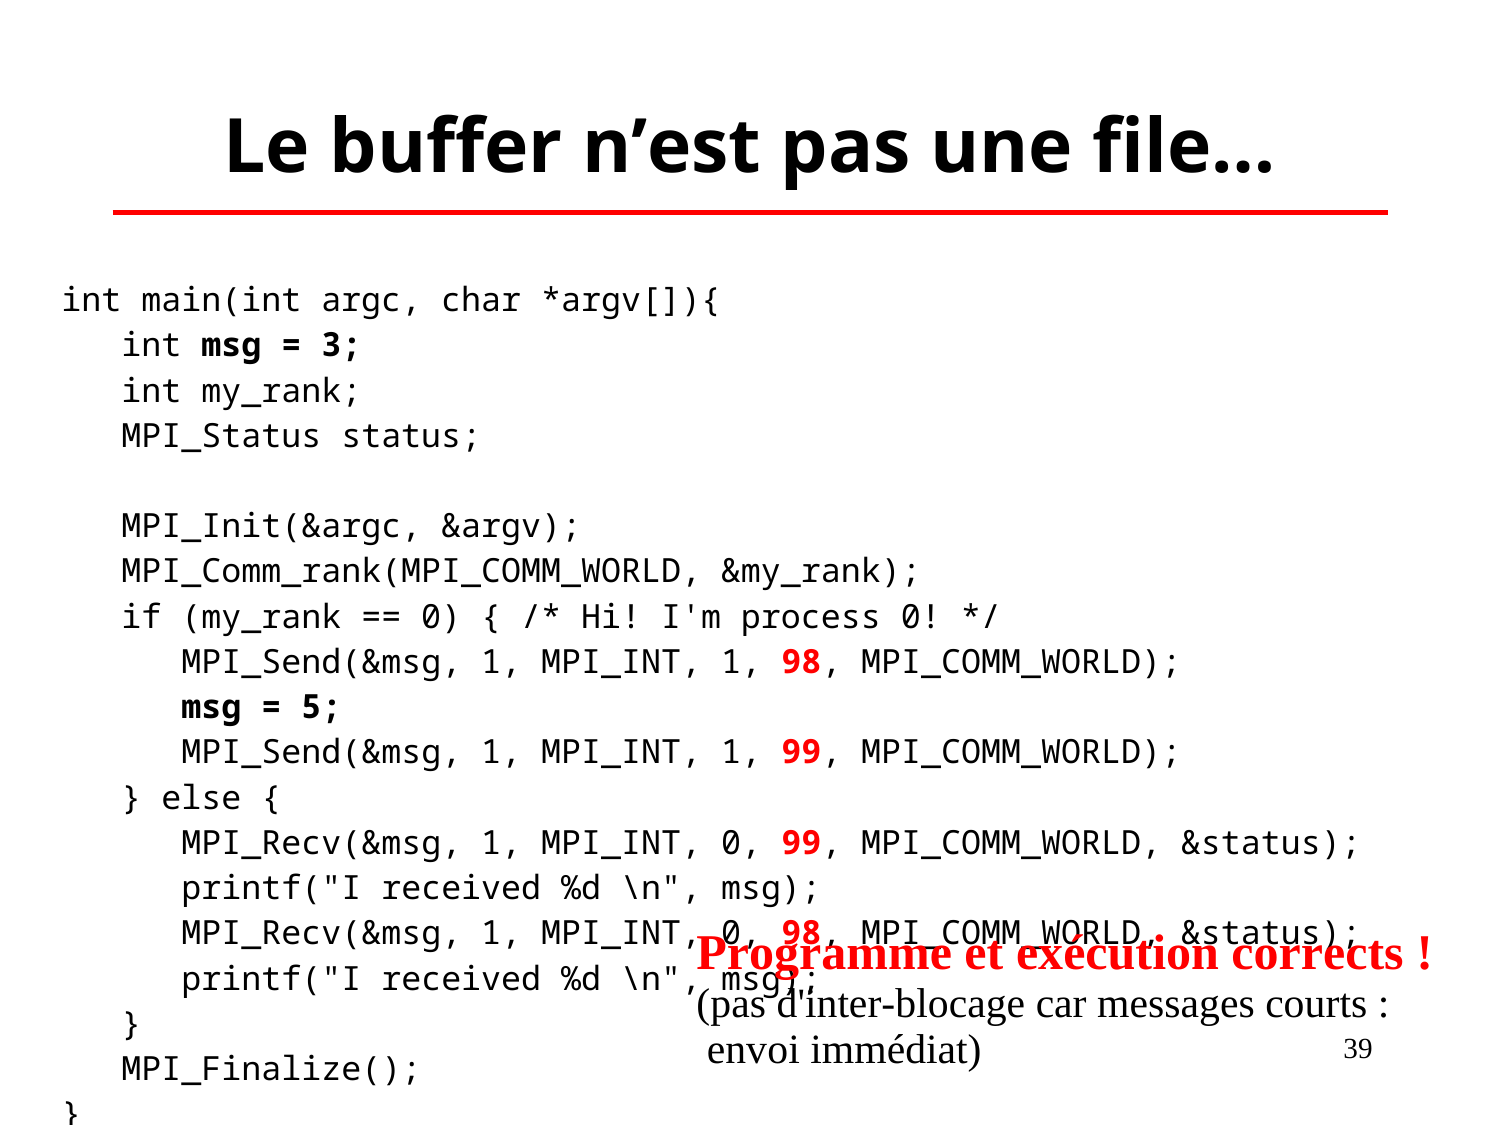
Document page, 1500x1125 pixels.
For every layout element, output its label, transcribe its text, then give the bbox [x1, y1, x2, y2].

text_box Programme et exécution corrects ! (pas d'inter-blocage car messages courts : envoi immédiat) [681, 917, 1449, 1081]
text_box int main(int argc, char *argv[]){ int msg = 3; int my_rank; MPI_Status status; MPI_Init(&argc, &argv); MPI_Comm_rank(MPI_COMM_WORLD, &my_rank); if (my_rank == 0) { /* Hi! I'm process 0! */ MPI_Send(&msg, 1, MPI_INT, 1, 98, MPI_COMM_WORLD); msg = 5; MPI_Send(&msg, 1, MPI_INT, 1, 99, MPI_COMM_WORLD); } else { MPI_Recv(&msg, 1, MPI_INT, 0, 99, MPI_COMM_WORLD, &status); printf("I received %d \n", msg); MPI_Recv(&msg, 1, MPI_INT, 0, 98, MPI_COMM_WORLD, &status); printf("I received %d \n", msg); } MPI_Finalize(); } [46, 268, 1459, 1125]
title Le buffer n’est pas une file… [112, 49, 1388, 238]
